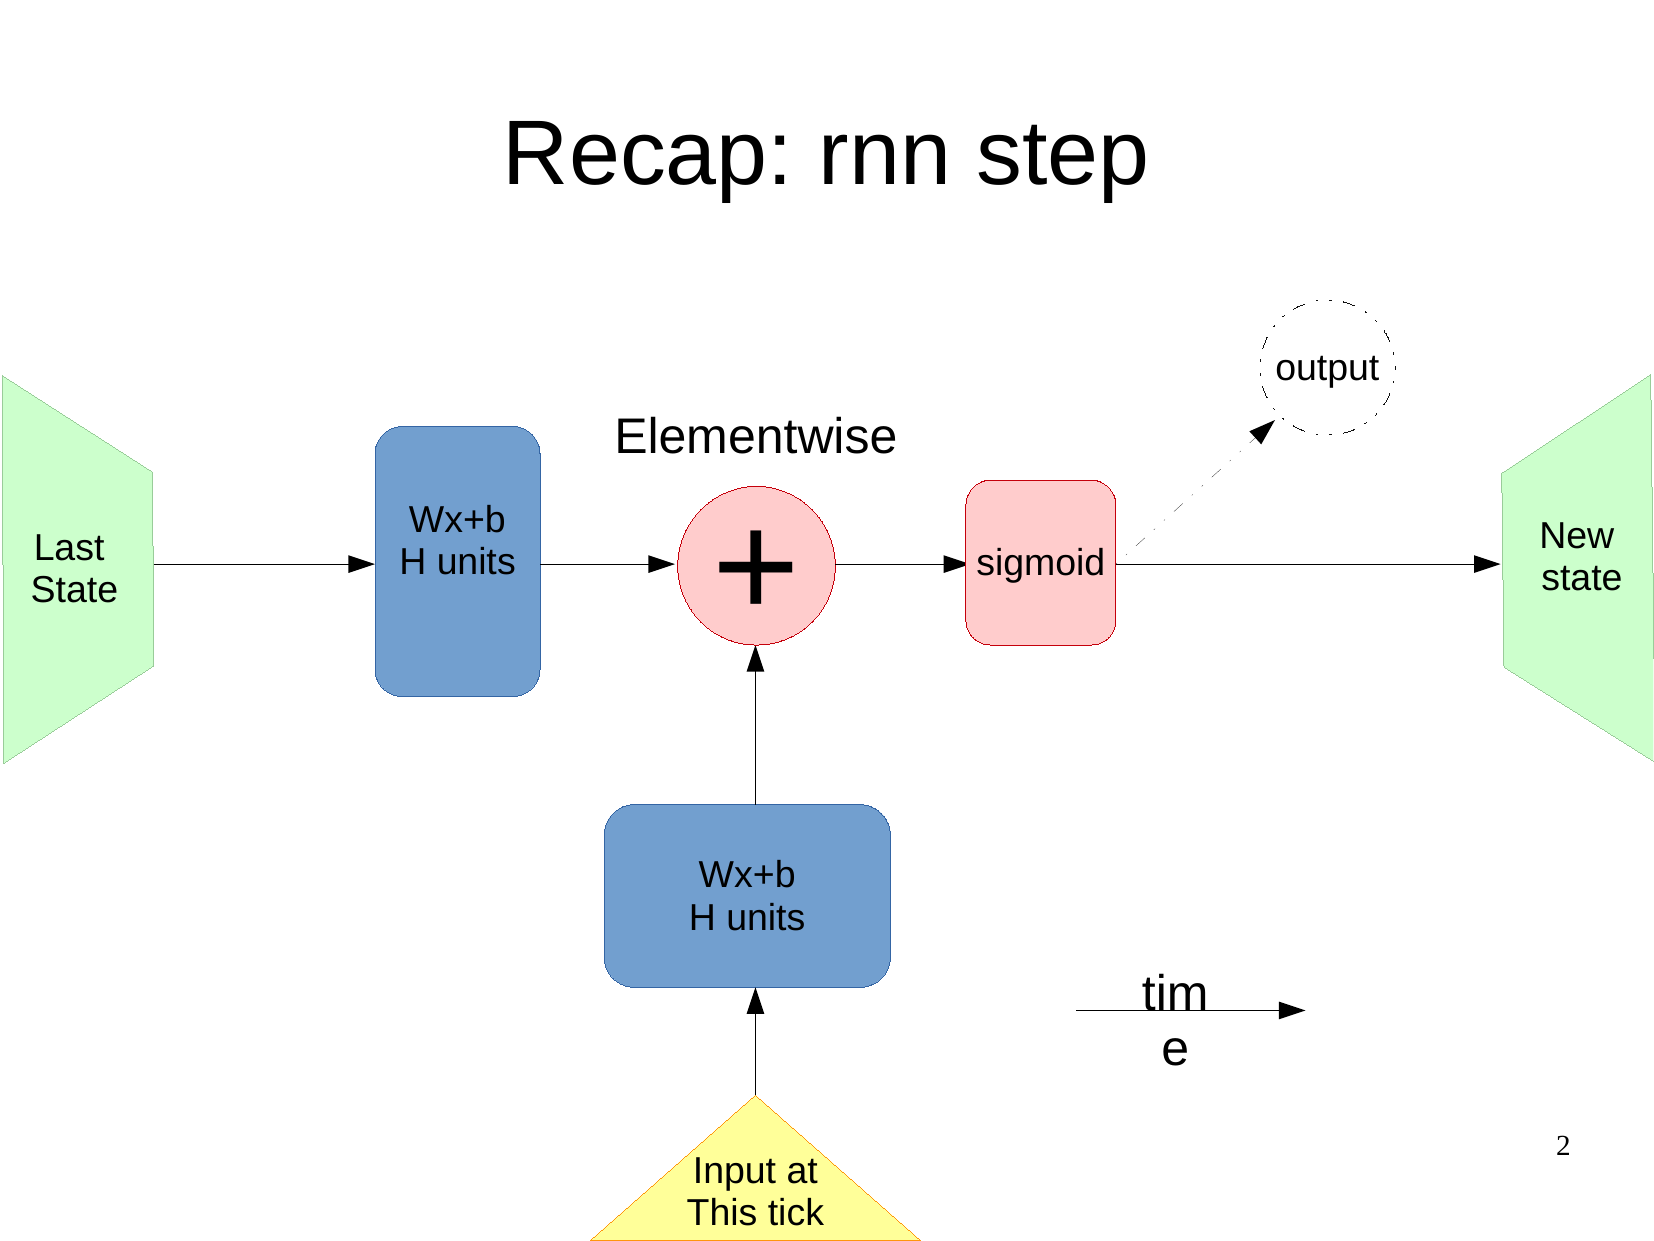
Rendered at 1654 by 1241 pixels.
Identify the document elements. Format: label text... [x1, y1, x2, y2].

text_box Last State [0, 519, 169, 661]
text_box Elementwise [599, 400, 913, 472]
text_box sigmoid [965, 480, 1116, 646]
text_box + [677, 486, 836, 646]
title Recap: rnn step [82, 49, 1571, 257]
text_box [1501, 374, 1653, 507]
text_box [2, 375, 153, 519]
text_box Input at This tick [590, 1095, 921, 1241]
text_box [3, 661, 154, 764]
text_box Wx+b H units [375, 426, 541, 697]
text_box New state [1483, 507, 1654, 606]
text_box time [1115, 957, 1235, 1085]
text_box output [1260, 300, 1396, 436]
text_box [1503, 606, 1654, 762]
text_box Wx+b H units [604, 804, 891, 988]
